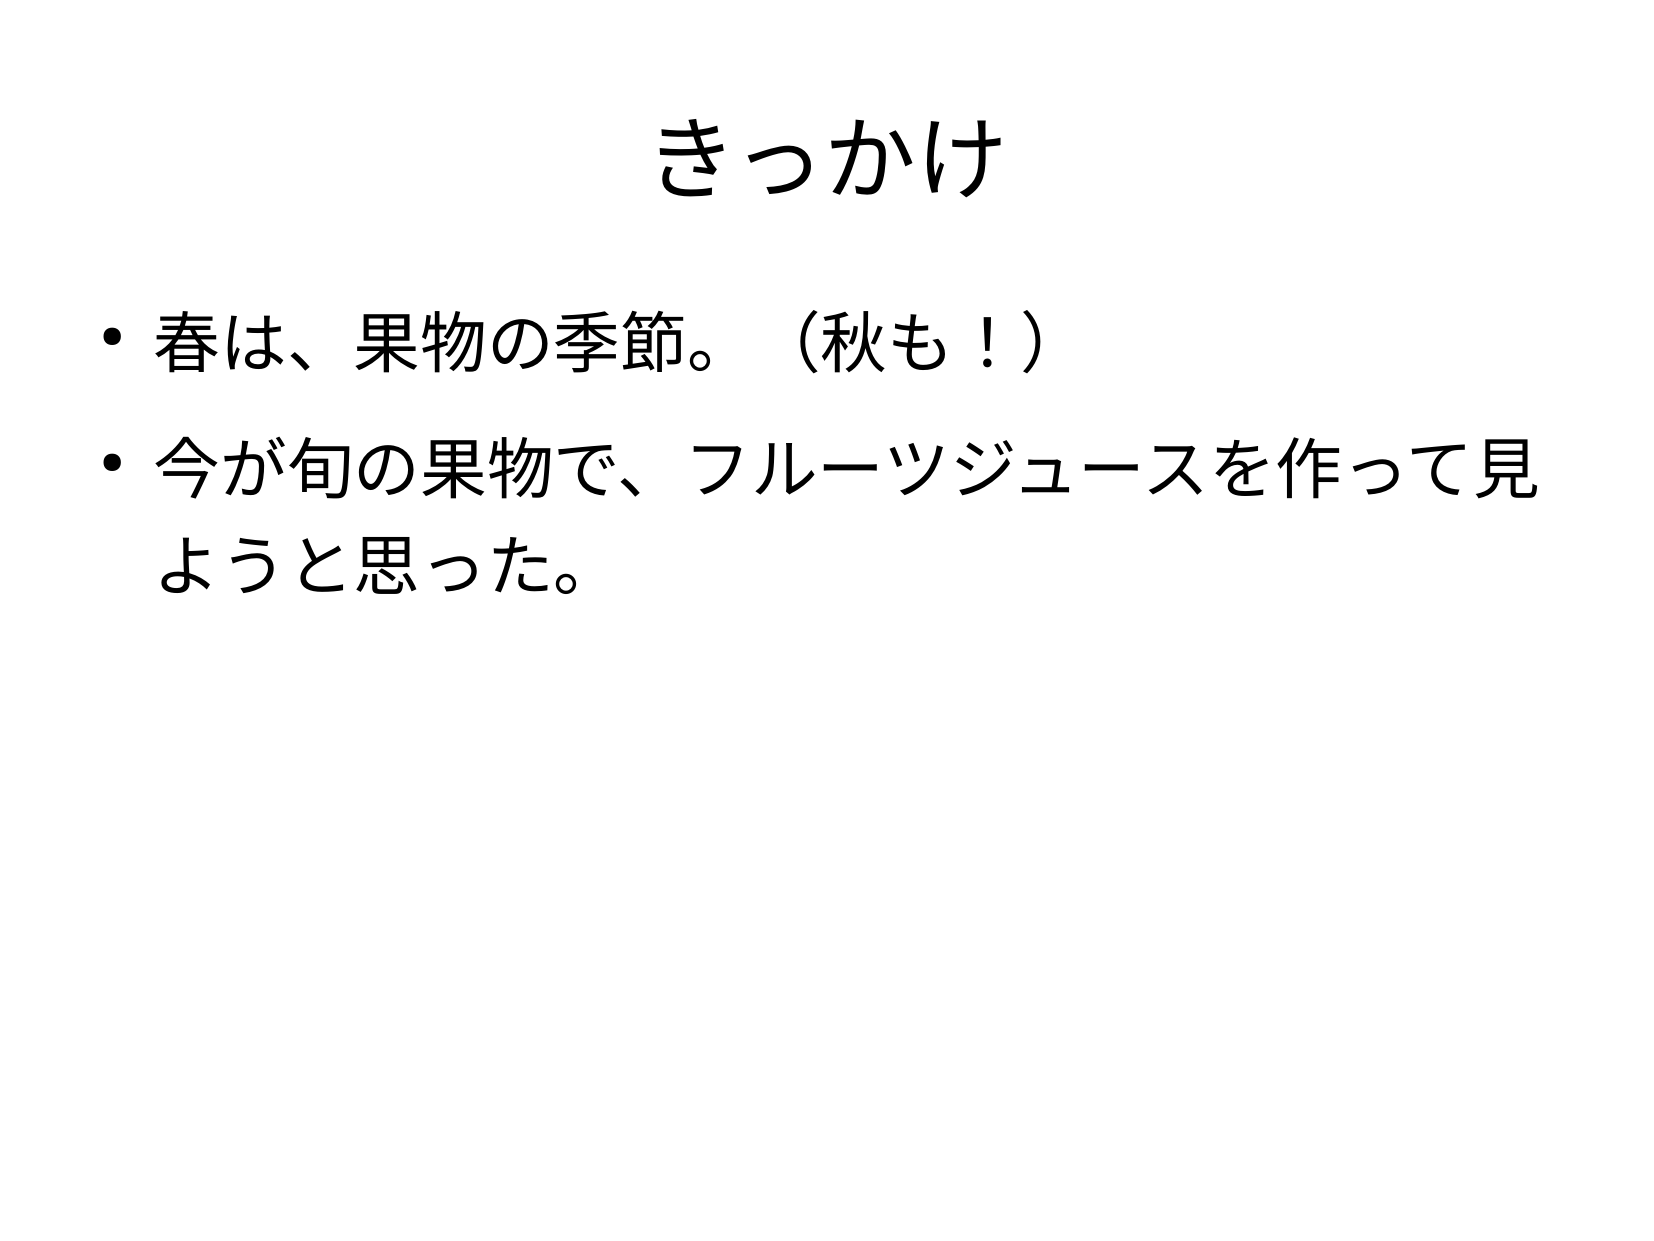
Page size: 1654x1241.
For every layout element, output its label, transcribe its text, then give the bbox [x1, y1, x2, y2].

list 春は、果物の季節。（秋も！） 今が旬の果物で、フルーツジュースを作って見ようと思った。 [82, 290, 1571, 1010]
title きっかけ [82, 49, 1571, 257]
